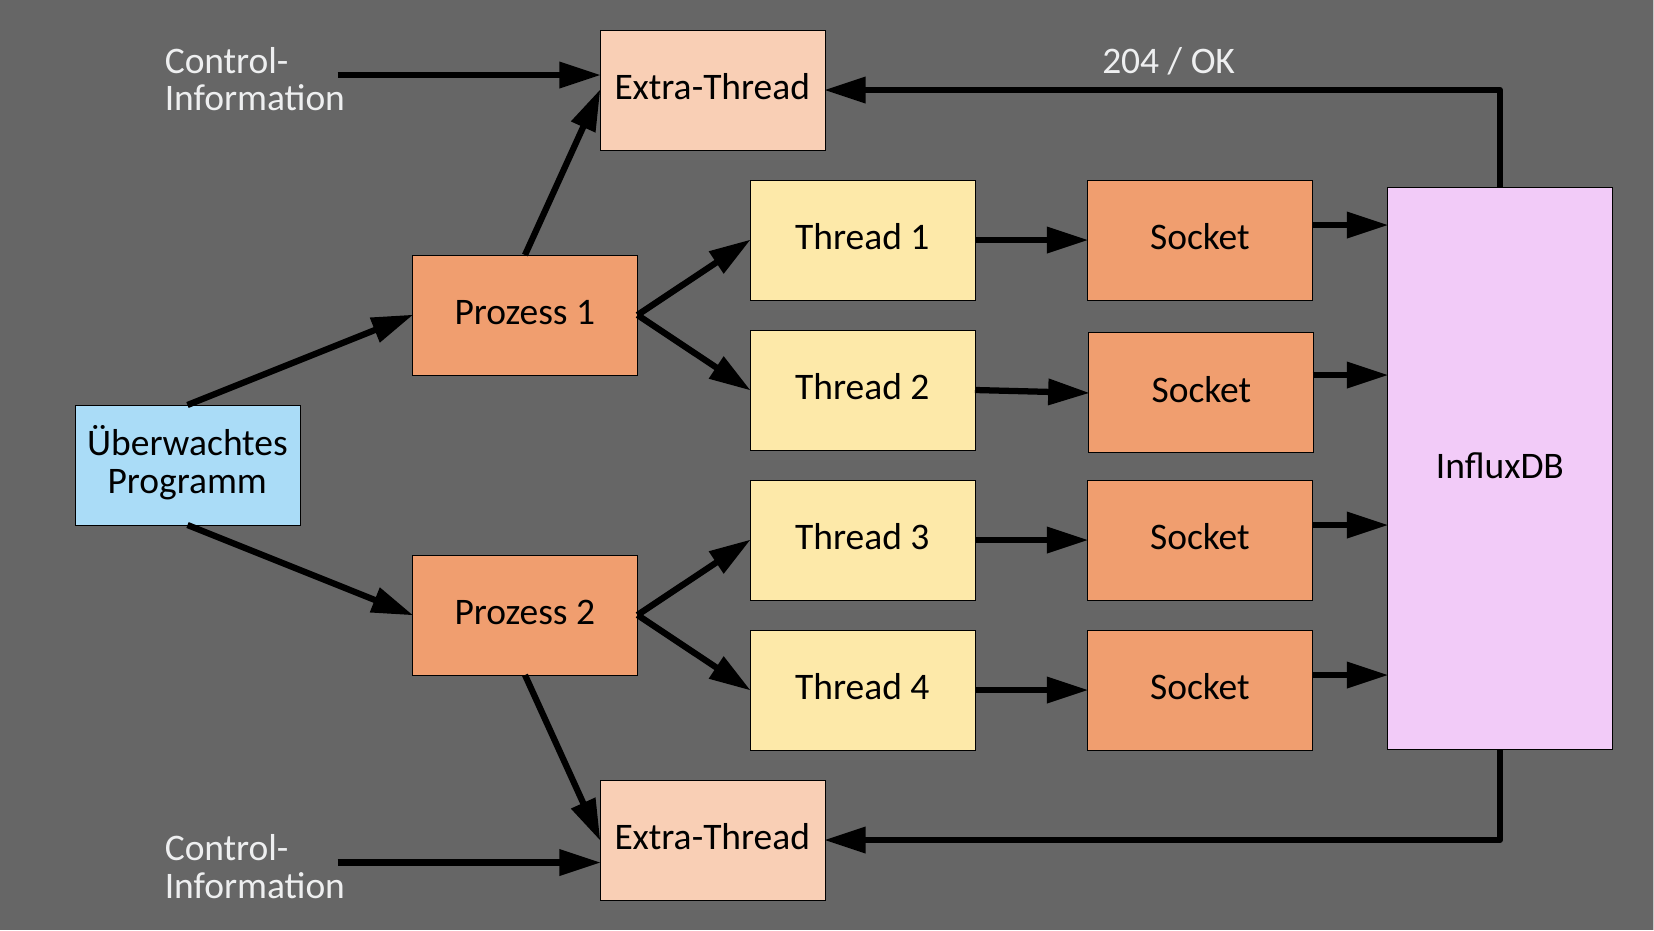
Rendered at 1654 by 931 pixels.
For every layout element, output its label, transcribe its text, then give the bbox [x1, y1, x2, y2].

text_box Prozess 2 [412, 555, 638, 676]
text_box Extra-Thread [600, 30, 826, 151]
text_box Thread 1 [750, 180, 976, 301]
text_box InfluxDB [1387, 187, 1613, 750]
text_box Socket [1088, 332, 1314, 453]
text_box Control-Information [150, 825, 451, 916]
text_box Überwachtes Programm [75, 405, 301, 526]
text_box Thread 4 [750, 630, 976, 751]
text_box 204 / OK [1087, 37, 1388, 91]
text_box Extra-Thread [600, 780, 826, 901]
text_box Socket [1087, 180, 1313, 301]
text_box Socket [1087, 630, 1313, 751]
text_box Prozess 1 [412, 255, 638, 376]
text_box Thread 2 [750, 330, 976, 451]
text_box Thread 3 [750, 480, 976, 601]
text_box Control-Information [150, 37, 451, 128]
text_box Socket [1087, 480, 1313, 601]
